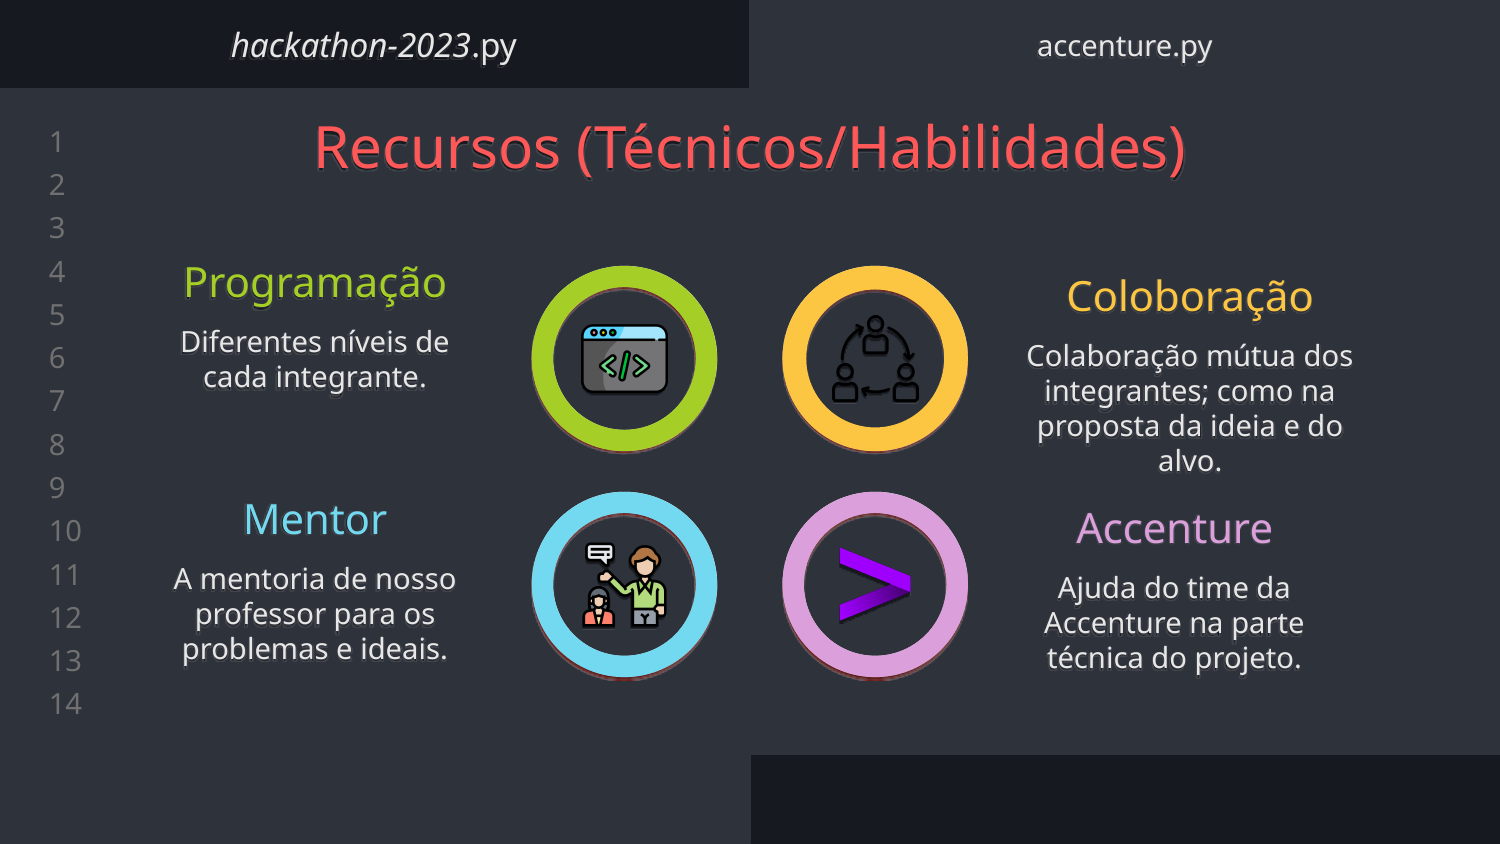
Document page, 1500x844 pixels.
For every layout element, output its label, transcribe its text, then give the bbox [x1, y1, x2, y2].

picture [838, 547, 912, 621]
picture [832, 315, 919, 402]
picture [581, 541, 668, 628]
text_box Mentor [143, 489, 487, 546]
picture [581, 315, 668, 402]
text_box Accenture [1003, 498, 1346, 555]
text_box Diferentes níveis de cada integrante. [143, 309, 487, 471]
text_box Coloboração [1018, 266, 1362, 323]
text_box Ajuda do time da Accenture na parte técnica do projeto. [1003, 555, 1346, 707]
title Recursos (Técnicos/Habilidades) [116, 95, 1383, 190]
text_box Colaboração mútua dos integrantes; como na proposta da ideia e do alvo. [1003, 322, 1378, 475]
text_box [532, 266, 717, 451]
text_box hackathon-2023.py [0, 15, 749, 74]
text_box [783, 492, 968, 677]
text_box Programação [143, 253, 487, 309]
text_box A mentoria de nosso professor para os problemas e ideais. [143, 546, 487, 707]
text_box accenture.py [749, 15, 1500, 74]
text_box [532, 492, 717, 677]
text_box [783, 266, 968, 451]
